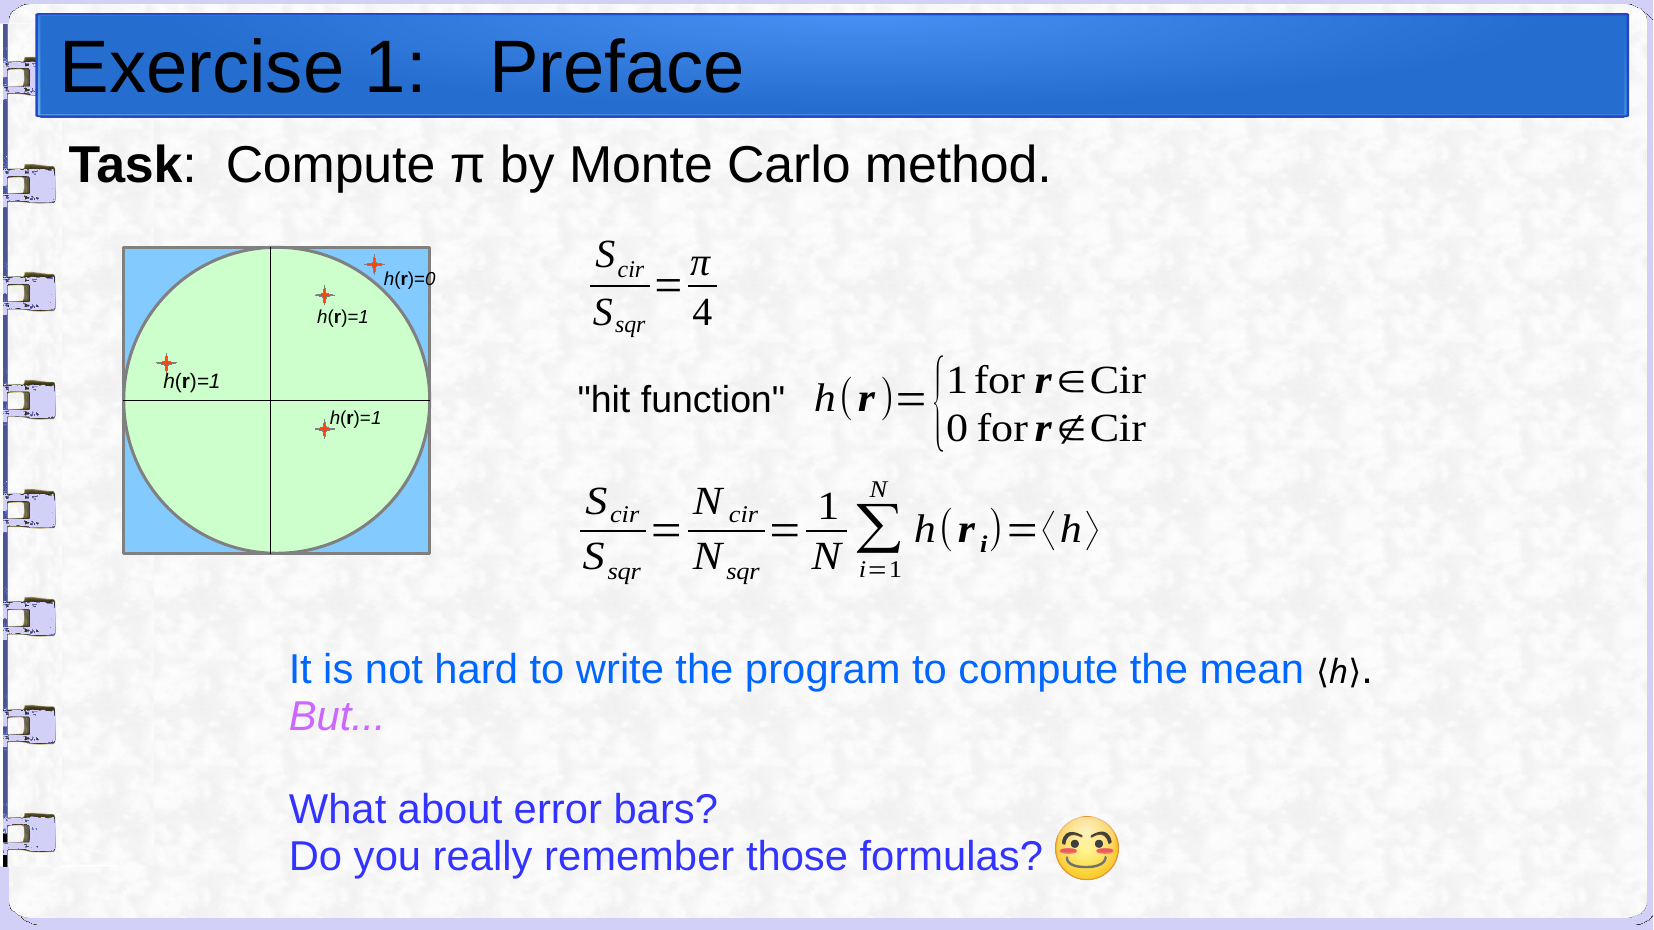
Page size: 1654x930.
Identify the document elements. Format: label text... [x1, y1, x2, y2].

text_box h(r)=1 [148, 362, 246, 401]
text_box [123, 247, 270, 400]
chart [802, 353, 1162, 454]
title Exercise 1: Preface [59, 13, 1620, 120]
chart [577, 232, 728, 340]
text_box [123, 401, 270, 554]
text_box "hit function" [577, 378, 808, 430]
text_box h(r)=0 [369, 260, 466, 301]
text_box It is not hard to write the program to compute the mean ⟨h⟩. But... What about error bars? Do you really remember those formulas? [274, 638, 1426, 901]
list Task: Compute π by Monte Carlo method. [68, 135, 1179, 241]
text_box h(r)=1 [315, 400, 412, 441]
text_box [271, 401, 430, 554]
chart [566, 474, 1113, 585]
text_box [271, 247, 430, 400]
text_box h(r)=1 [302, 298, 399, 339]
picture [0, 0, 1654, 930]
